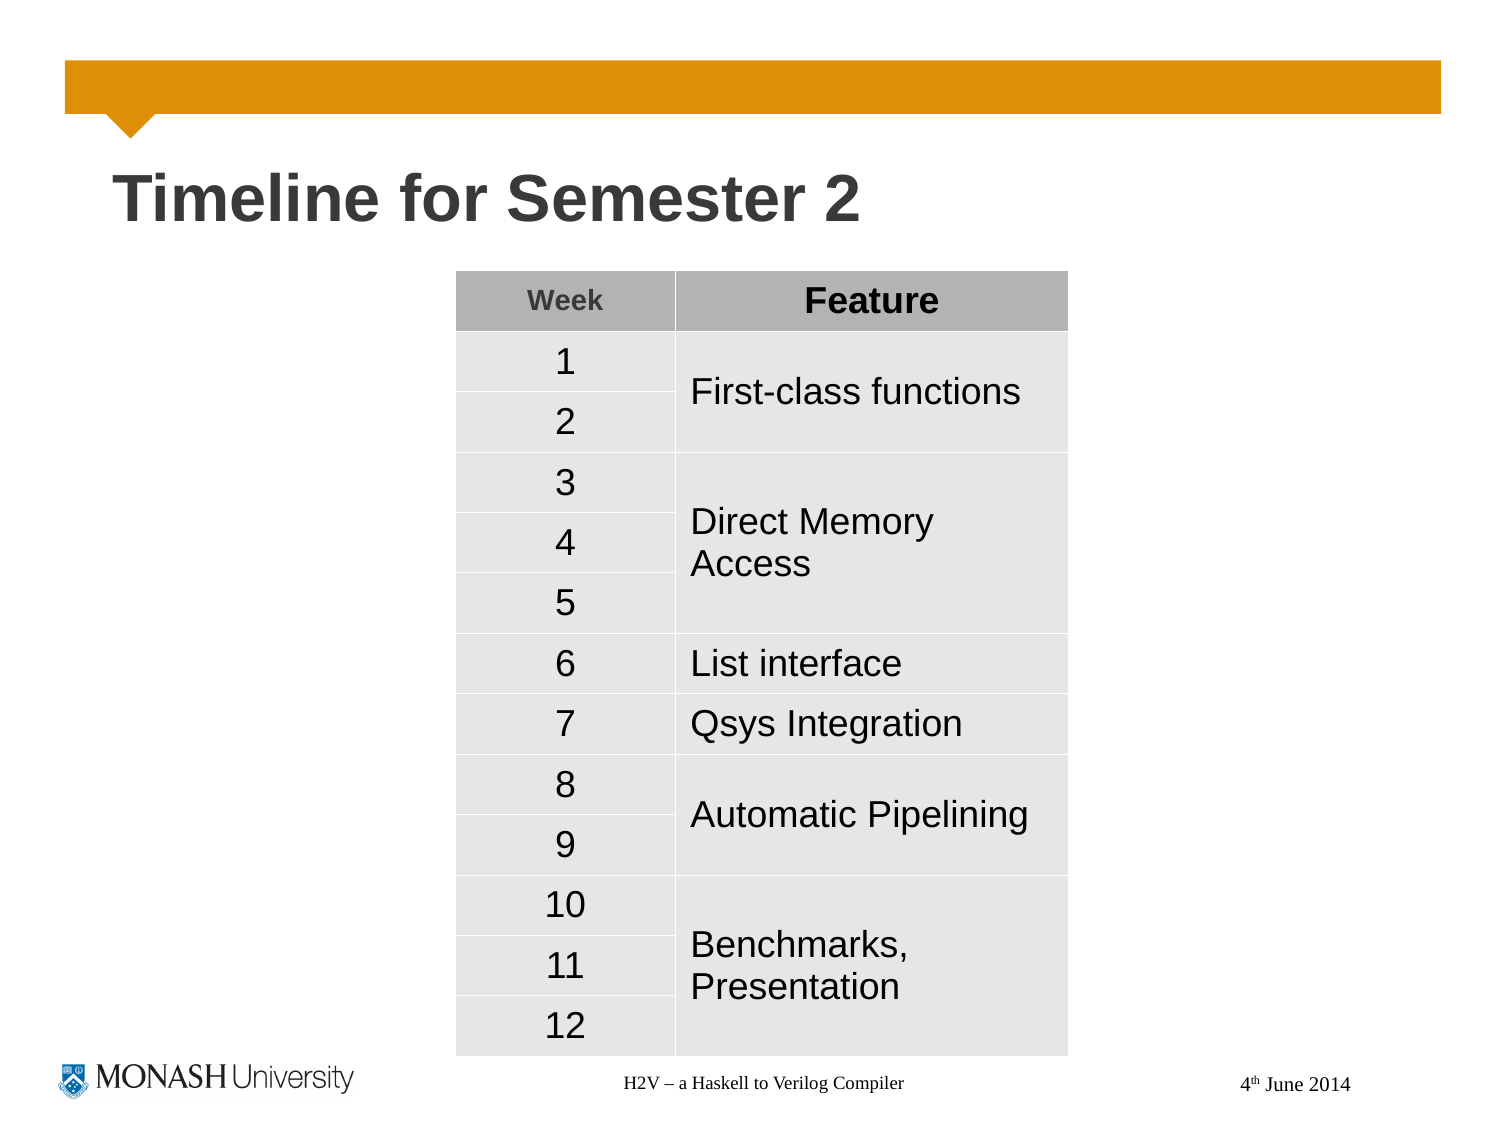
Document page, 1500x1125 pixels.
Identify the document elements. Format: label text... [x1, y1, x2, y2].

table_cell Benchmarks, Presentation [676, 876, 1068, 1056]
table_cell 3 [456, 453, 675, 512]
table_cell List interface [676, 634, 1068, 693]
table_cell First-class functions [676, 332, 1068, 452]
table_cell 8 [456, 755, 675, 814]
table_cell 5 [456, 573, 675, 633]
table_header Feature [676, 271, 1068, 331]
table_cell 7 [456, 694, 675, 754]
table_cell 11 [456, 936, 675, 995]
table_cell Direct Memory Access [676, 453, 1068, 633]
table_cell 9 [456, 815, 675, 875]
table_cell Automatic Pipelining [676, 755, 1068, 875]
table_cell 4 [456, 513, 675, 572]
table_header Week [456, 271, 675, 331]
table_cell Qsys Integration [676, 694, 1068, 754]
table_cell 6 [456, 634, 675, 693]
picture [58, 1064, 354, 1099]
title Timeline for Semester 2 [112, 154, 1459, 256]
table_cell 1 [456, 332, 675, 391]
table_cell 12 [456, 996, 675, 1056]
table_cell 10 [456, 876, 675, 935]
table_cell 2 [456, 392, 675, 452]
